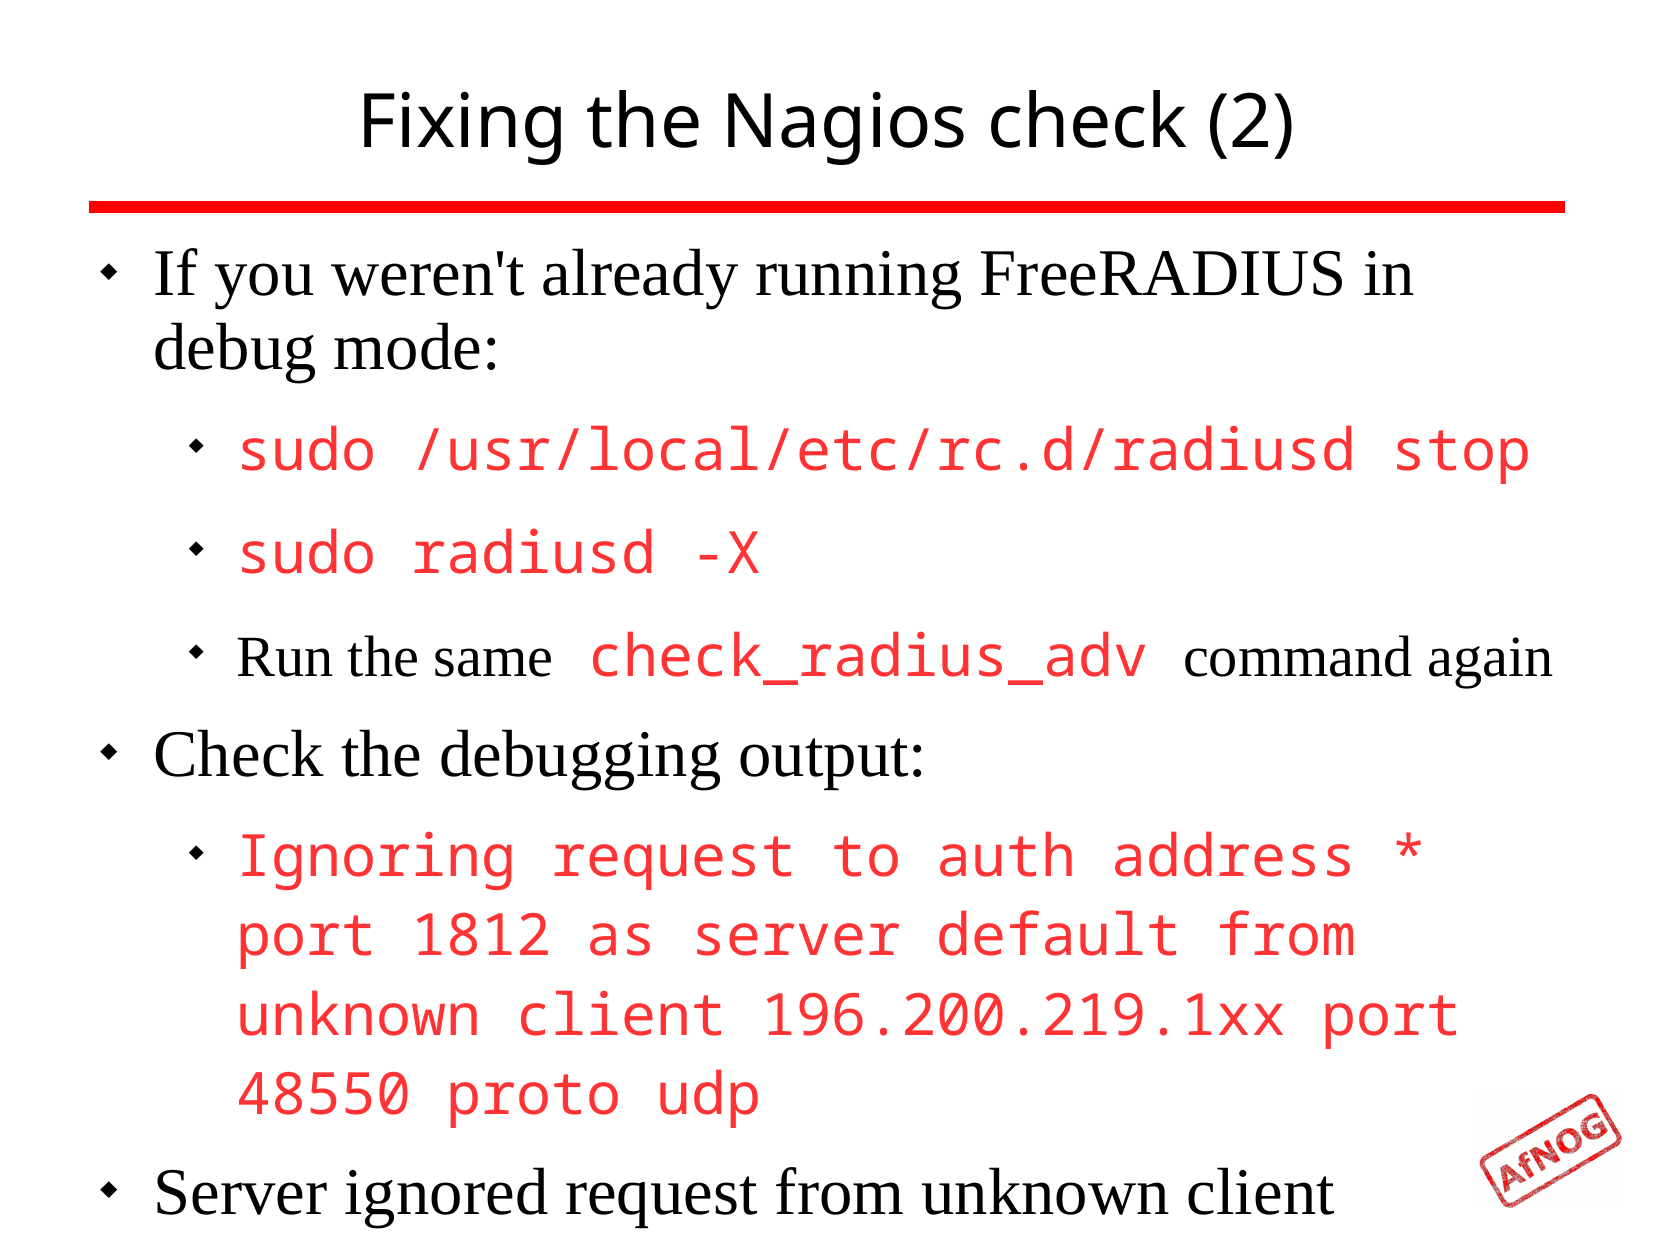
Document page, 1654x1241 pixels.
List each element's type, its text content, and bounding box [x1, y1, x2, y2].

picture [1476, 1090, 1625, 1211]
list If you weren't already running FreeRADIUS in debug mode: sudo /usr/local/etc/rc.d/radiusd stop sudo radiusd -X Run the same check_radius_adv command again Check the debugging output: Ignoring request to auth address * port 1812 as server default from unknown client 196.200.219.1xx port 48550 proto udp Server ignored request from unknown client [82, 236, 1571, 1152]
title Fixing the Nagios check (2) [82, 29, 1571, 207]
